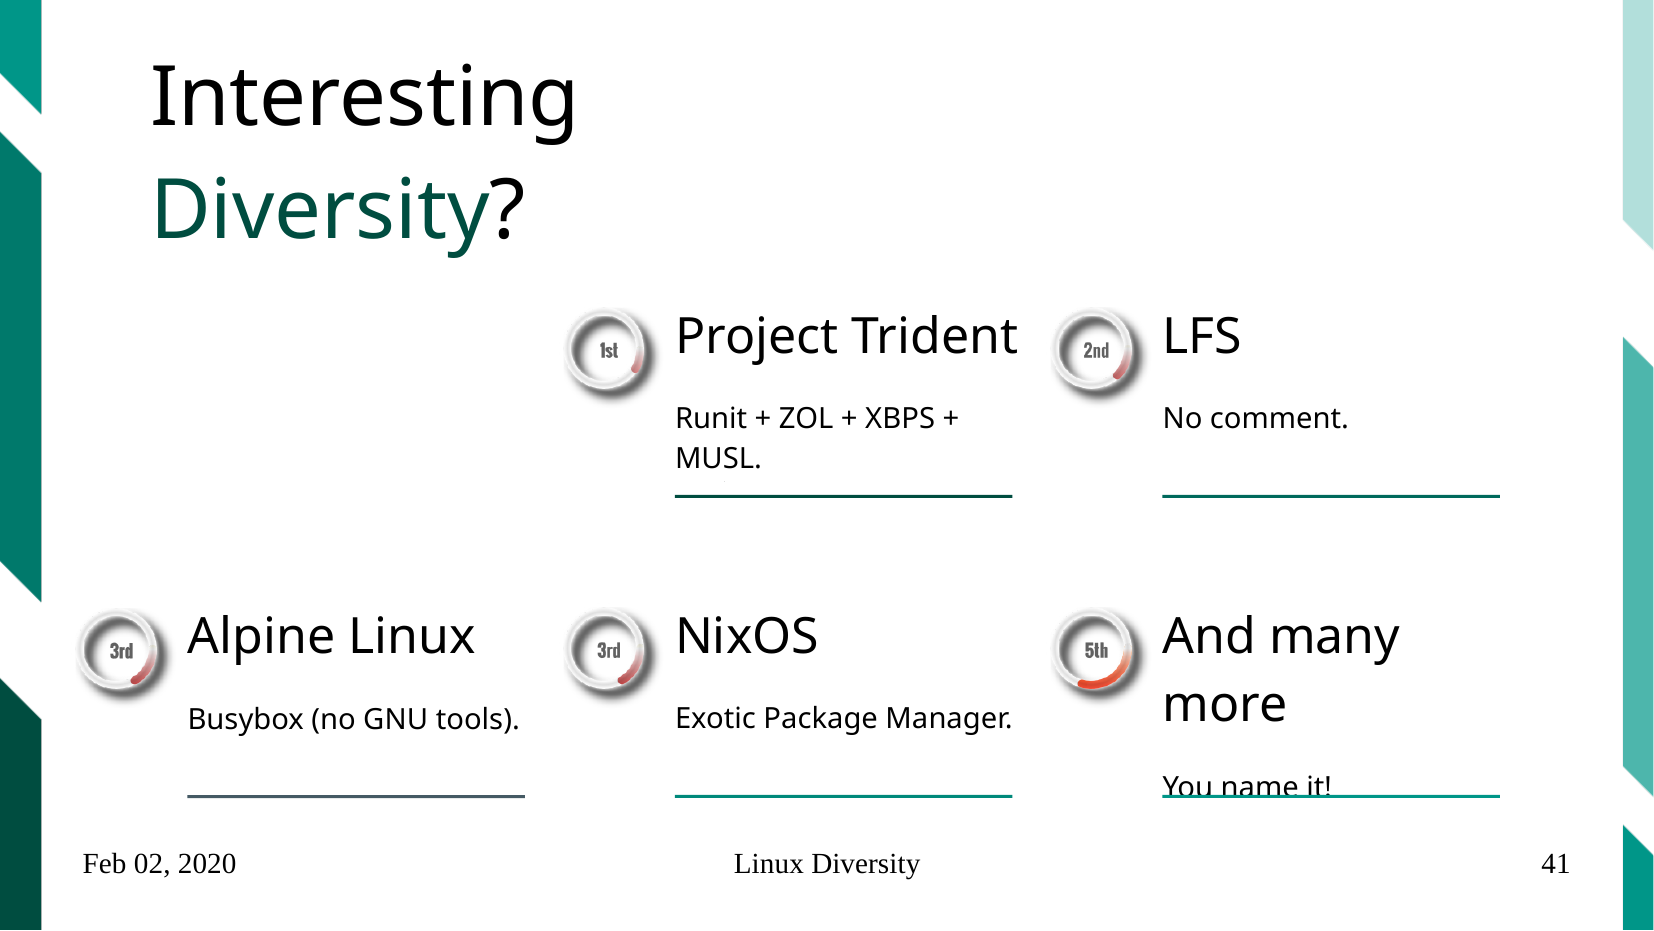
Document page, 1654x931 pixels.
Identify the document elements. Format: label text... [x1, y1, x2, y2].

text_box [187, 795, 525, 799]
text_box [674, 794, 1013, 798]
text_box [1162, 794, 1500, 798]
list And many more You name it! [1162, 600, 1538, 841]
title Interesting Diversity? [150, 45, 976, 256]
list LFS No comment. [1162, 300, 1538, 541]
list Project Trident Runit + ZOL + XBPS + MUSL. [675, 300, 1051, 539]
list NixOS Exotic Package Manager. [675, 600, 1051, 839]
list Alpine Linux Busybox (no GNU tools). [187, 600, 563, 839]
picture [0, 0, 1654, 930]
